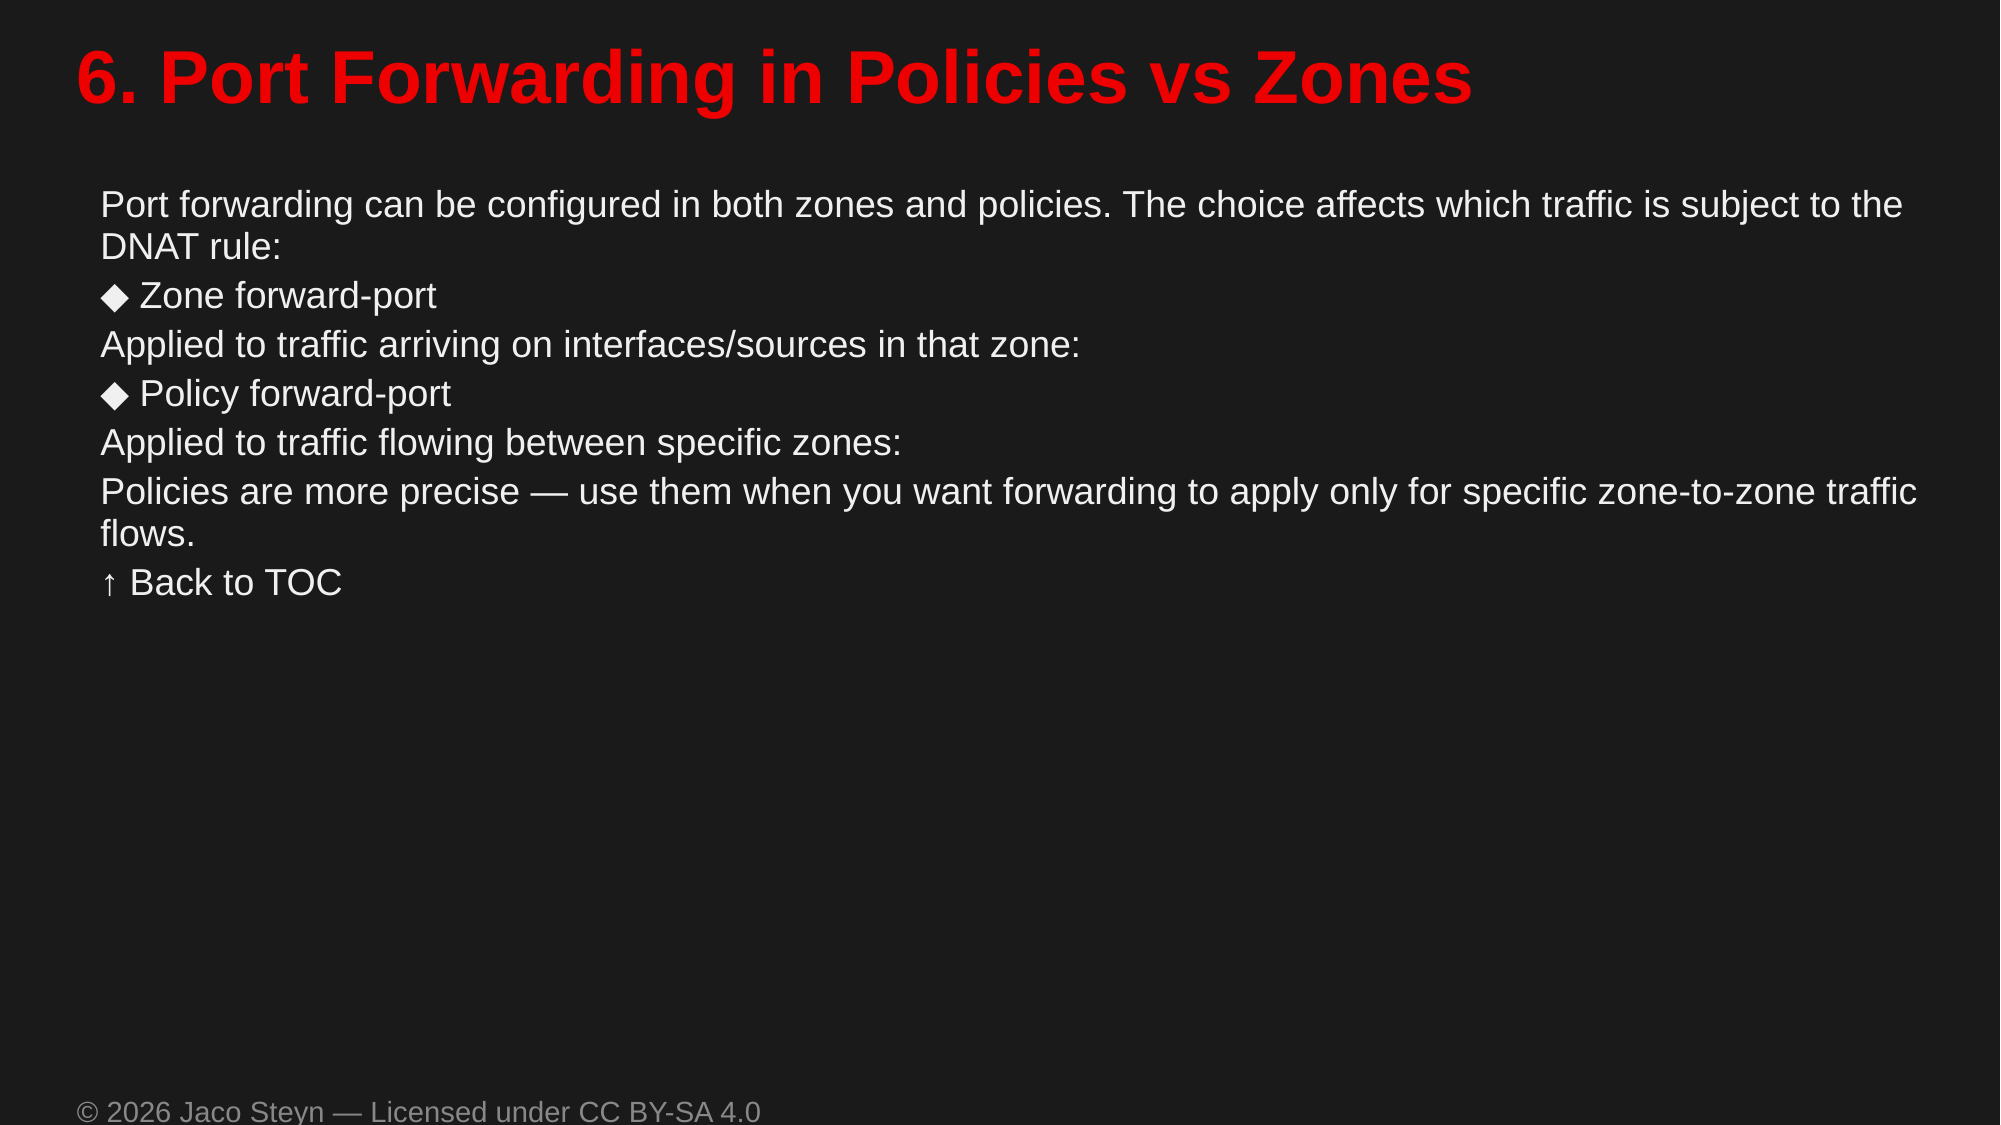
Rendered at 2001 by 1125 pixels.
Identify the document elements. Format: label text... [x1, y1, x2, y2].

text_box Port forwarding can be configured in both zones and policies. The choice affects which traffic is subject to the DNAT rule: ◆ Zone forward-port Applied to traffic arriving on interfaces/sources in that zone: ◆ Policy forward-port Applied to traffic flowing between specific zones: Policies are more precise — use them when you want forwarding to apply only for specific zone-to-zone traffic flows. ↑ Back to TOC [59, 171, 1942, 1083]
text_box 6. Port Forwarding in Policies vs Zones [59, 23, 1942, 154]
text_box © 2026 Jaco Steyn — Licensed under CC BY-SA 4.0 [59, 1083, 1942, 1120]
